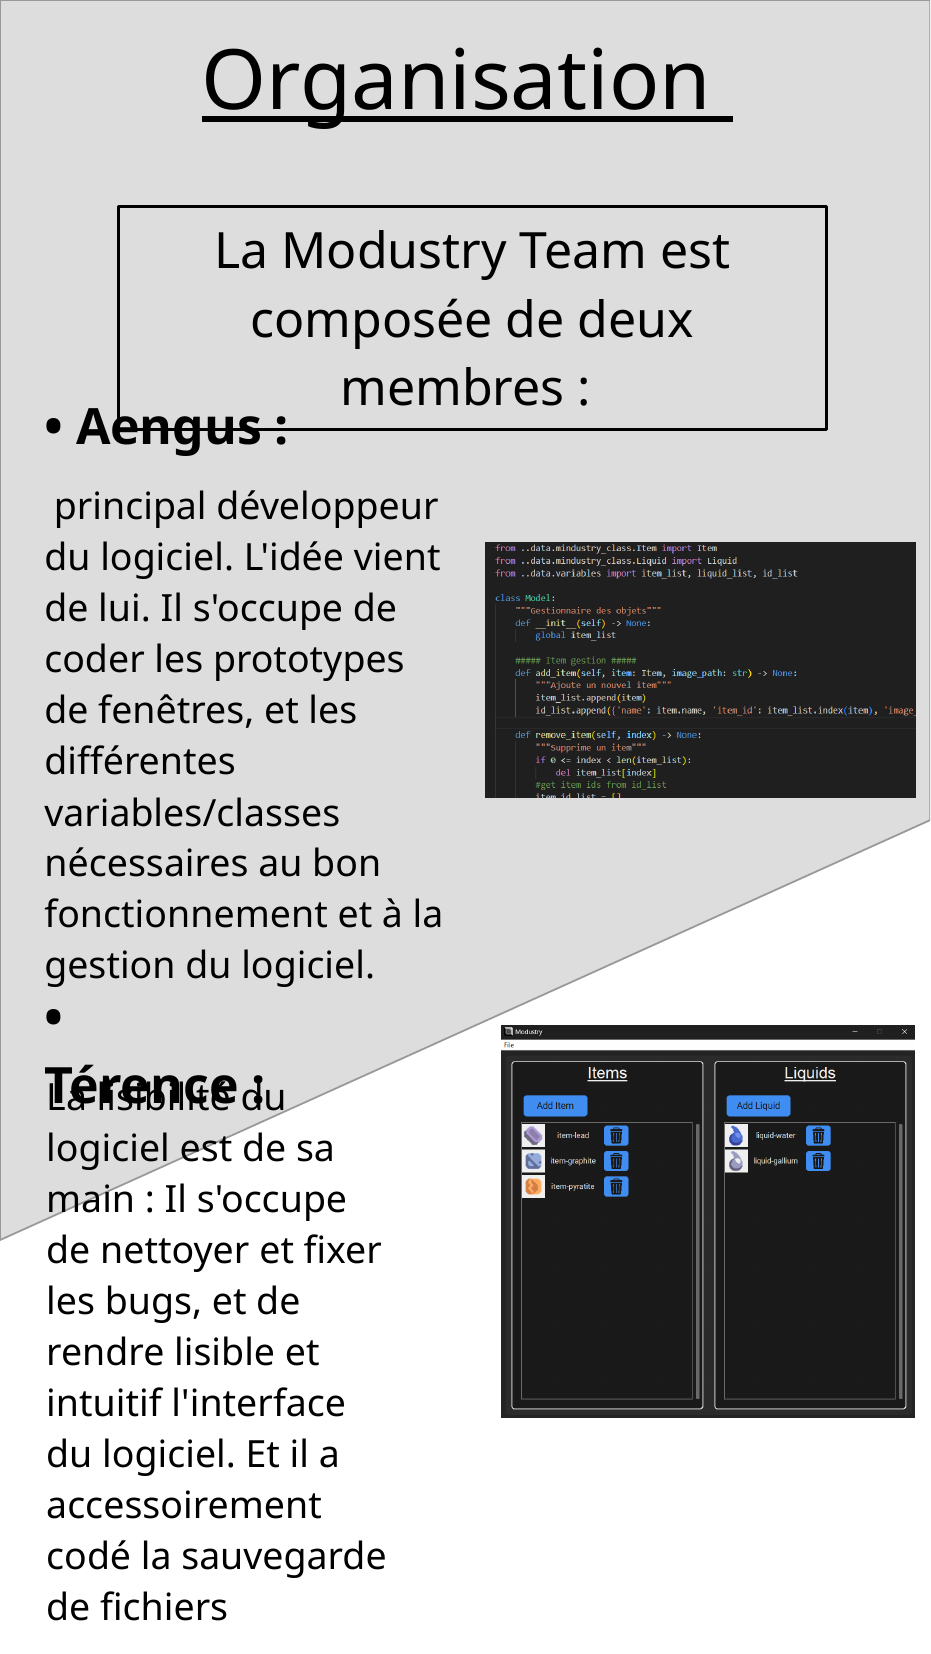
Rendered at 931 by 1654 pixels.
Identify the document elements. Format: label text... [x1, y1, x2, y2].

text_box La Modustry Team est composée de deux membres : [118, 206, 827, 329]
picture [501, 1025, 915, 1418]
text_box principal développeur du logiciel. L'idée vient de lui. Il s'occupe de coder les prototypes de fenêtres, et les différentes variables/classes nécessaires au bon fonctionnement et à la gestion du logiciel. [29, 472, 473, 900]
title Organisation [48, 29, 886, 126]
text_box • Aengus : [29, 383, 384, 472]
text_box La lisibilité du logiciel est de sa main : Il s'occupe de nettoyer et fixer les bugs, et de rendre lisible et intuitif l'interface du logiciel. Et il a accessoirement codé la sauvegarde de fichiers [31, 1062, 414, 1491]
picture [485, 542, 916, 798]
text_box • Térence : [29, 974, 296, 1082]
